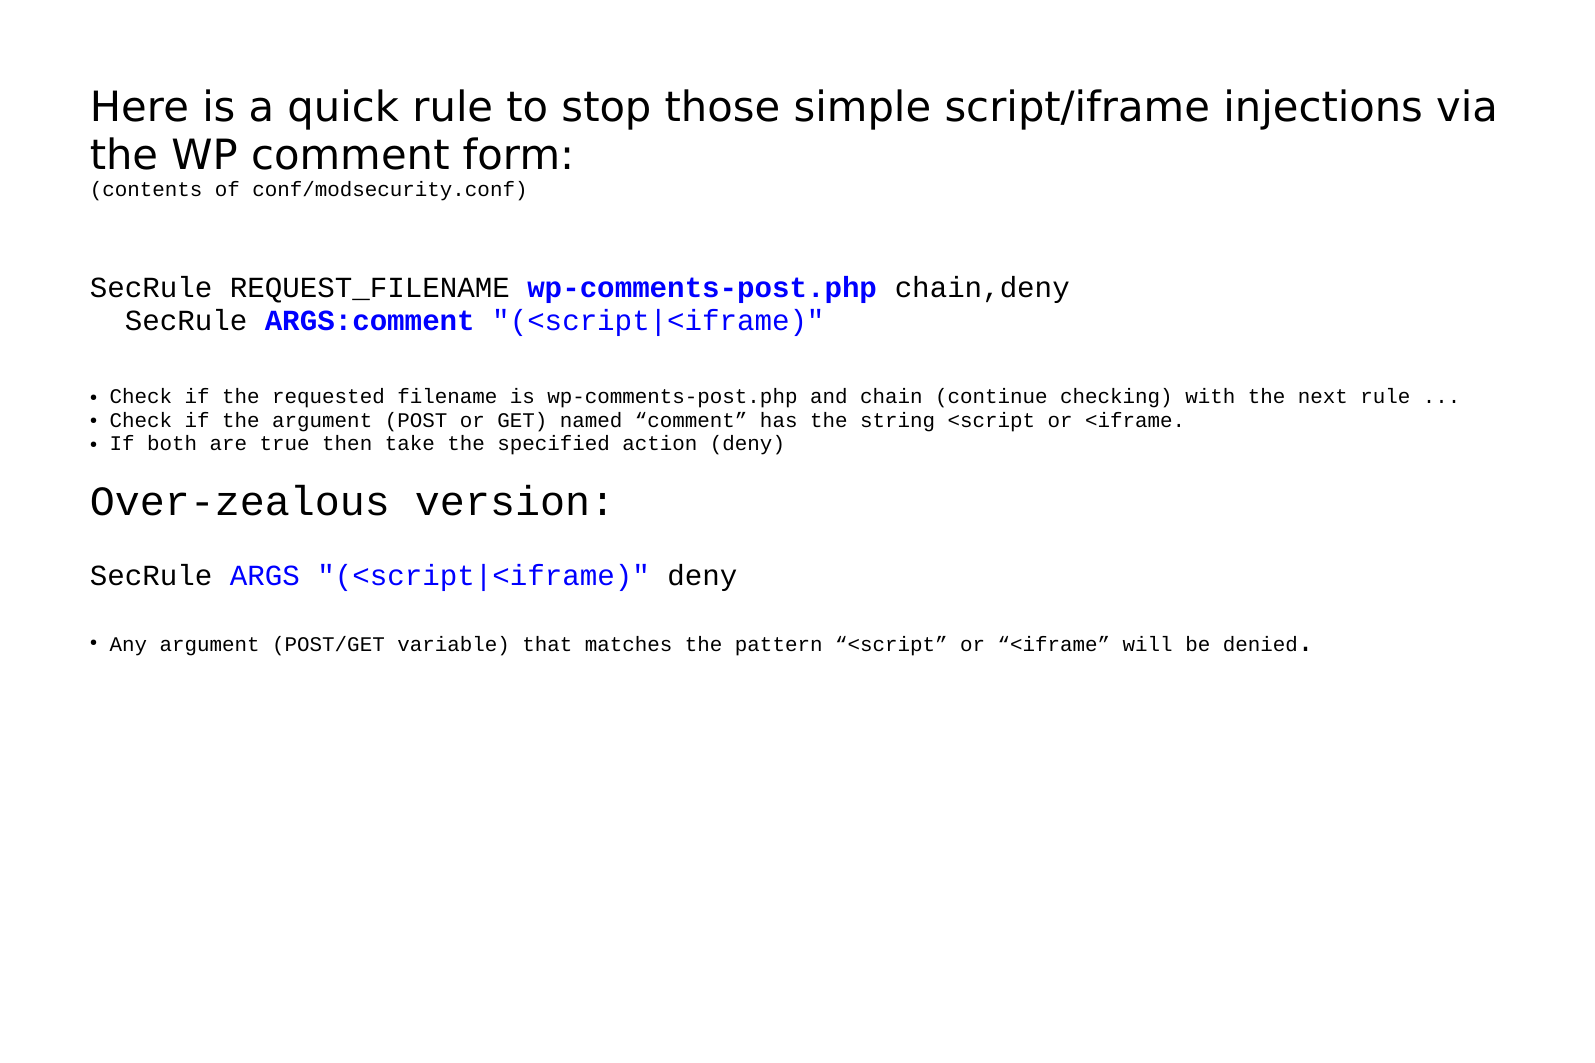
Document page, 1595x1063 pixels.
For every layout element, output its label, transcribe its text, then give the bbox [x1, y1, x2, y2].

text_box Here is a quick rule to stop those simple script/iframe injections via the WP comment form: (contents of conf/modsecurity.conf) SecRule REQUEST_FILENAME wp-comments-post.php chain,deny SecRule ARGS:comment "(<script|<iframe)" Check if the requested filename is wp-comments-post.php and chain (continue checking) with the next rule ... Check if the argument (POST or GET) named “comment” has the string <script or <iframe. If both are true then take the specified action (deny) Over-zealous version: SecRule ARGS "(<script|<iframe)" deny Any argument (POST/GET variable) that matches the pattern “<script” or “<iframe” will be denied. [75, 75, 1518, 733]
